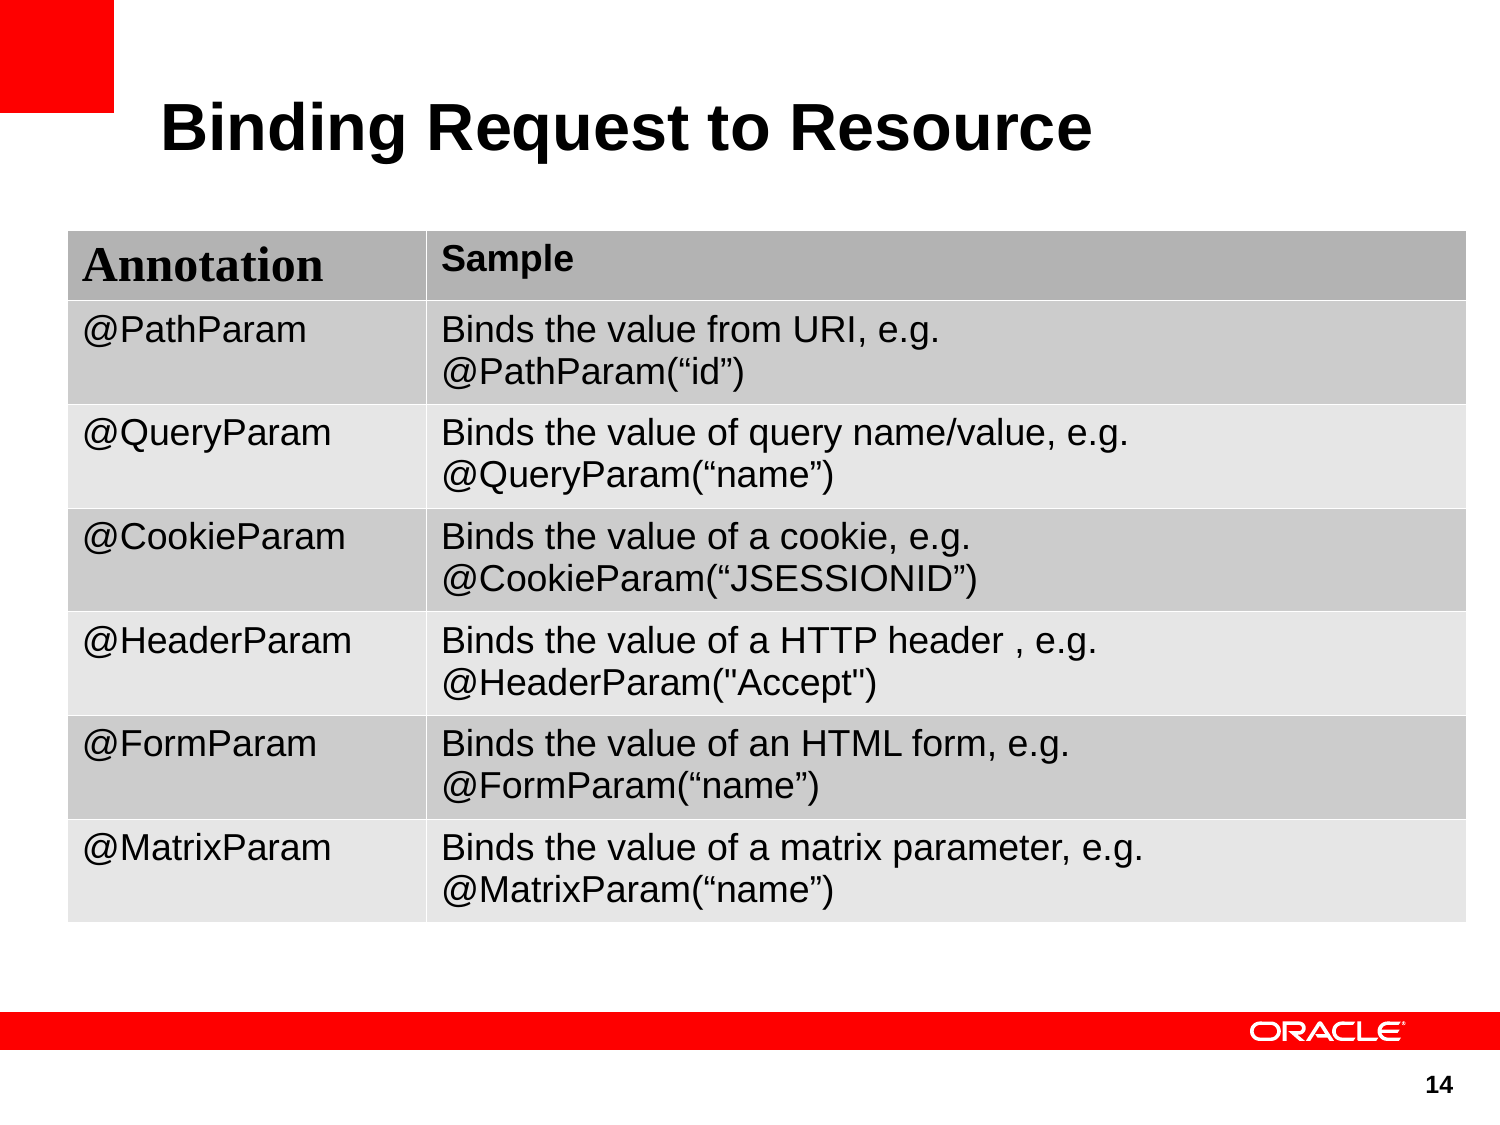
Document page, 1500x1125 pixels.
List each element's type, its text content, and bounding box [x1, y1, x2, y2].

table_cell @QueryParam [68, 405, 426, 508]
table_cell @MatrixParam [68, 820, 426, 922]
picture [0, 0, 114, 113]
table_cell Binds the value from URI, e.g. @PathParam(“id”) [427, 301, 1466, 404]
table_cell @PathParam [68, 301, 426, 404]
table_cell @CookieParam [68, 509, 426, 611]
title Binding Request to Resource [145, 49, 1390, 205]
table_cell @FormParam [68, 716, 426, 819]
table_cell @HeaderParam [68, 612, 426, 715]
table_cell Binds the value of an HTML form, e.g. @FormParam(“name”) [427, 716, 1466, 819]
table_cell Binds the value of a cookie, e.g. @CookieParam(“JSESSIONID”) [427, 509, 1466, 611]
picture [0, 1012, 1500, 1050]
table_header Sample [427, 231, 1466, 300]
table_cell Binds the value of a HTTP header , e.g. @HeaderParam("Accept") [427, 612, 1466, 715]
table_header Annotation [68, 231, 426, 300]
table_cell Binds the value of query name/value, e.g. @QueryParam(“name”) [427, 405, 1466, 508]
table_cell Binds the value of a matrix parameter, e.g. @MatrixParam(“name”) [427, 820, 1466, 922]
